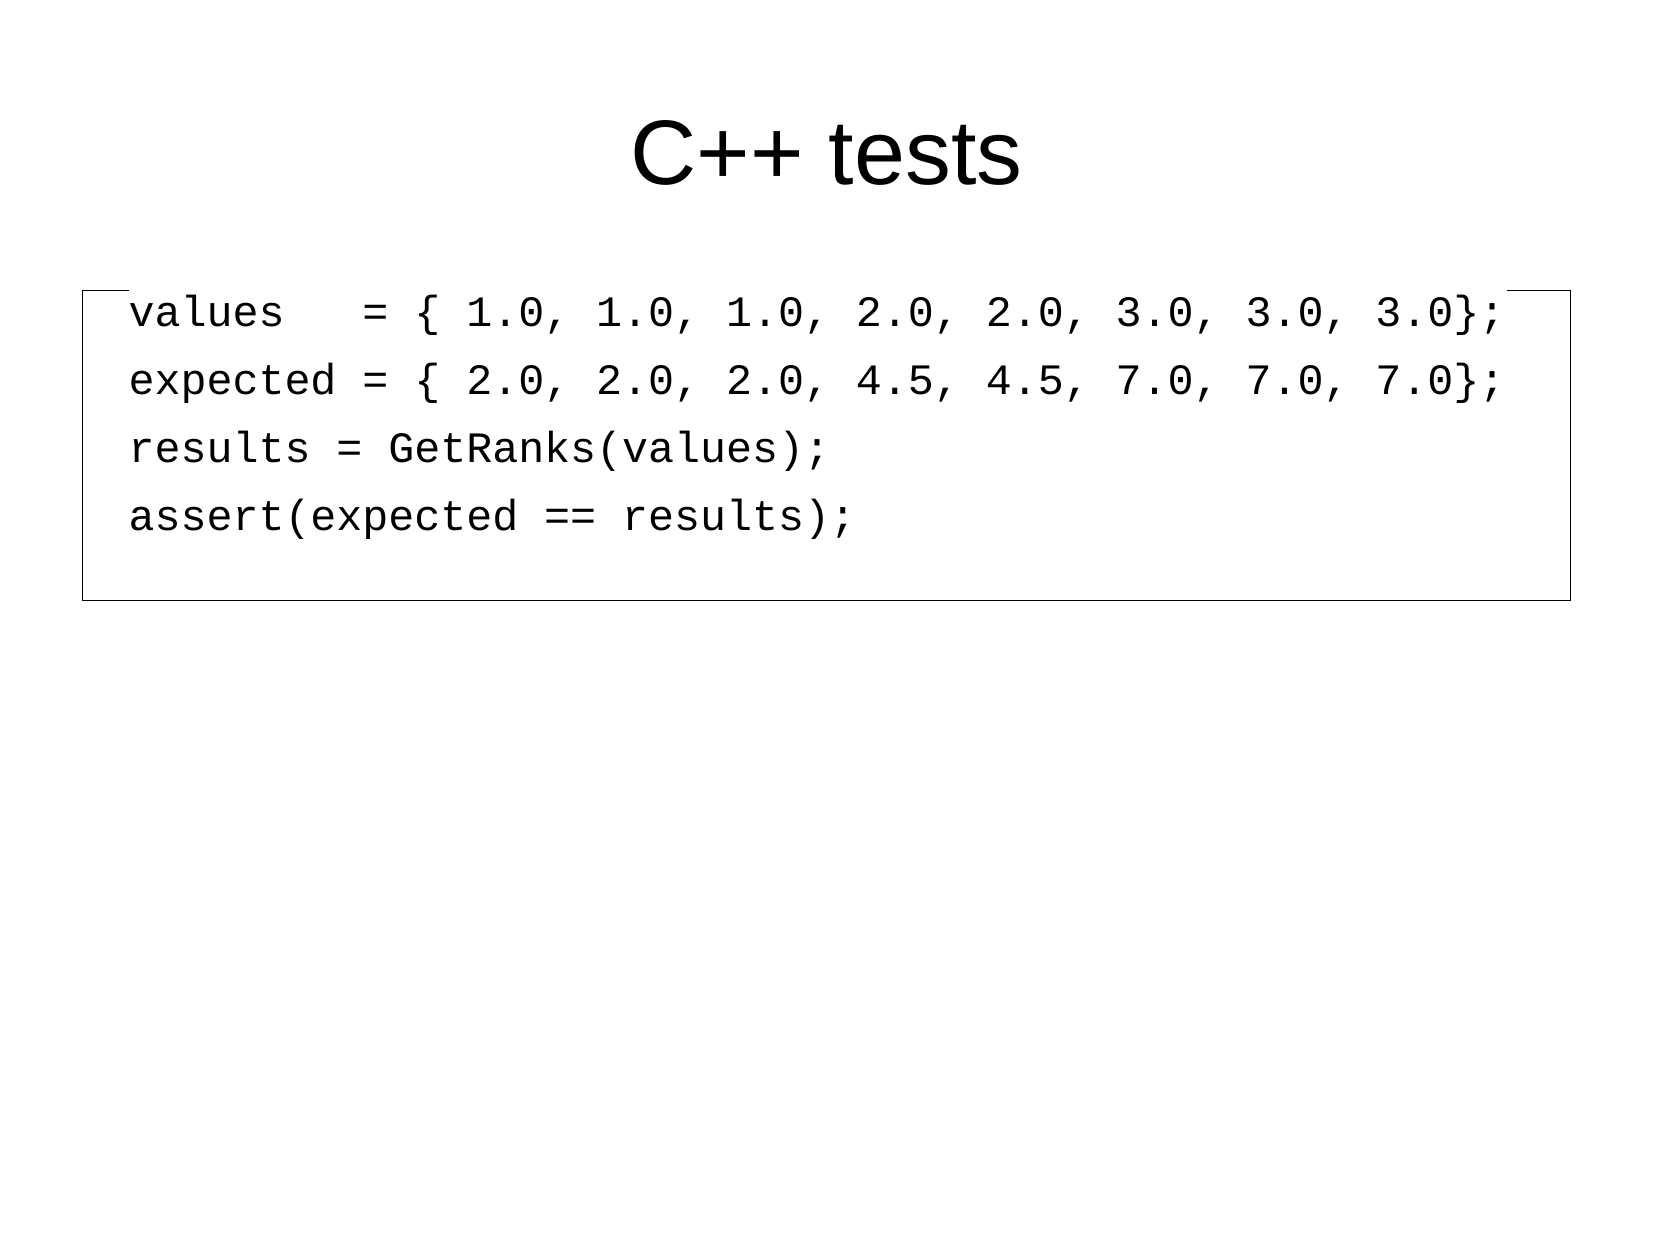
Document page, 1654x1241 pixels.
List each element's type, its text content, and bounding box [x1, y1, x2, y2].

title C++ tests [82, 49, 1571, 257]
list values = { 1.0, 1.0, 1.0, 2.0, 2.0, 3.0, 3.0, 3.0}; expected = { 2.0, 2.0, 2.0, 4.5, 4.5, 7.0, 7.0, 7.0}; results = GetRanks(values); assert(expected == results); [82, 290, 1571, 601]
